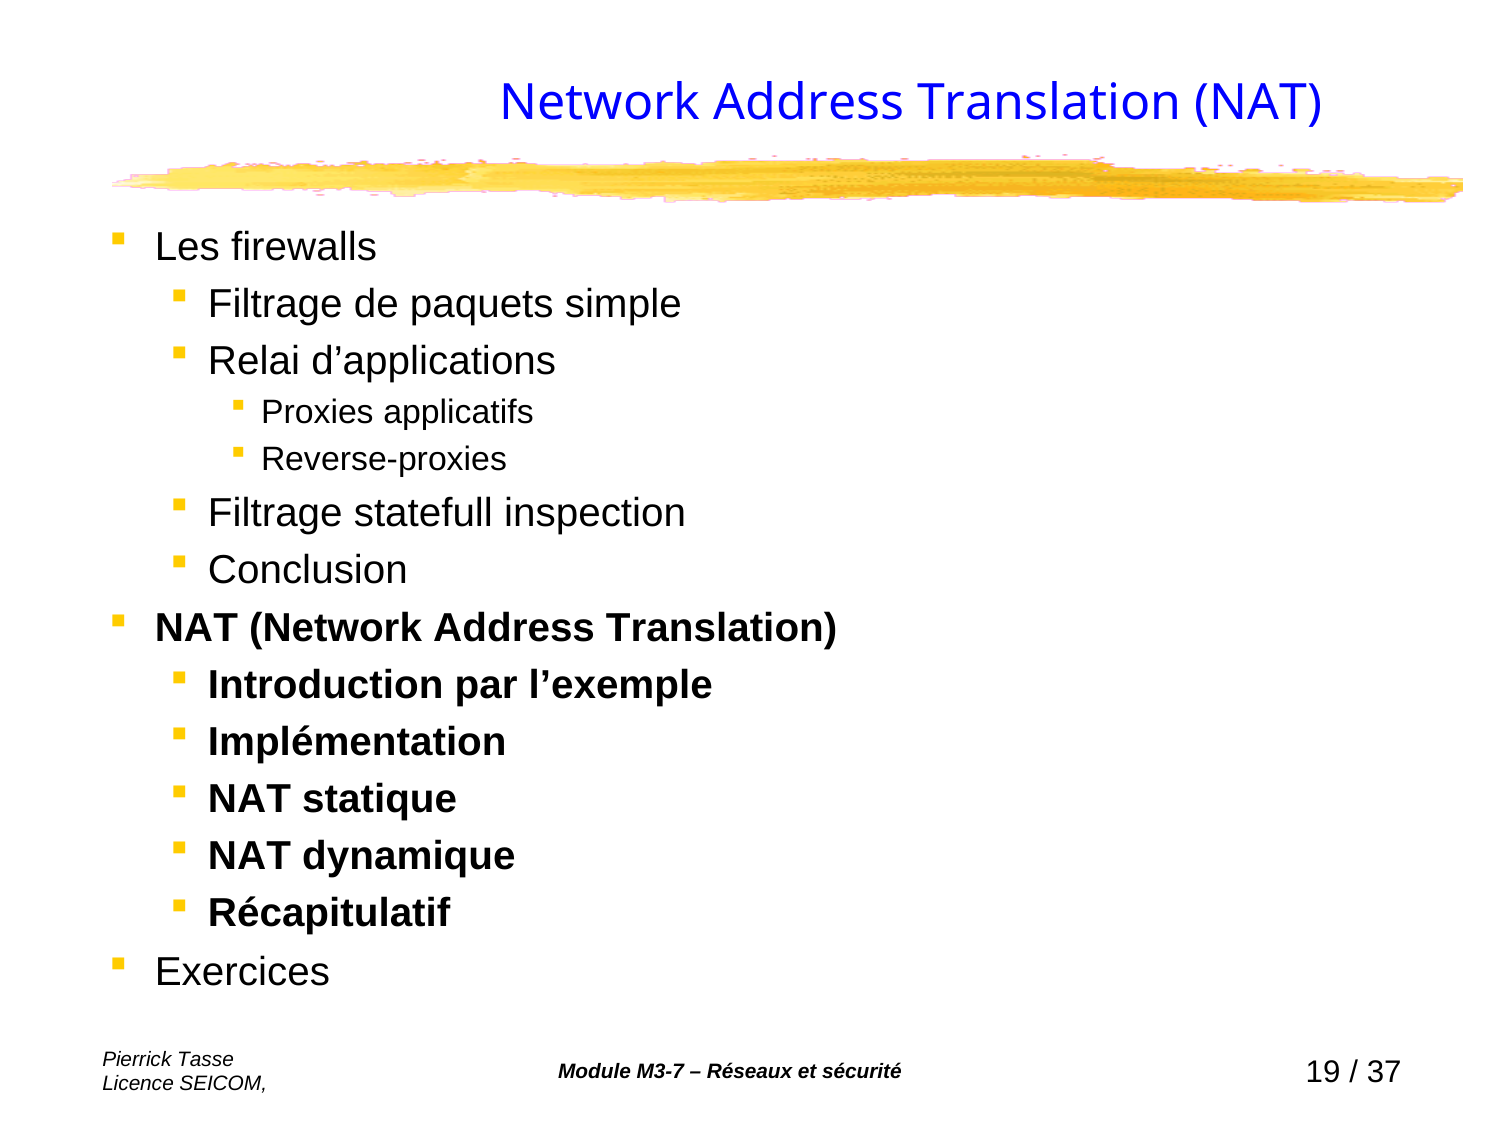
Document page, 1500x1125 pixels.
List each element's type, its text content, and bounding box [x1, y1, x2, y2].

list Les firewalls Filtrage de paquets simple Relai d’applications Proxies applicatifs Reverse-proxies Filtrage statefull inspection Conclusion NAT (Network Address Translation) Introduction par l’exemple Implémentation NAT statique NAT dynamique Récapitulatif Exercices [94, 212, 1406, 1004]
picture [112, 149, 1463, 213]
title Network Address Translation (NAT) [62, 37, 1338, 138]
